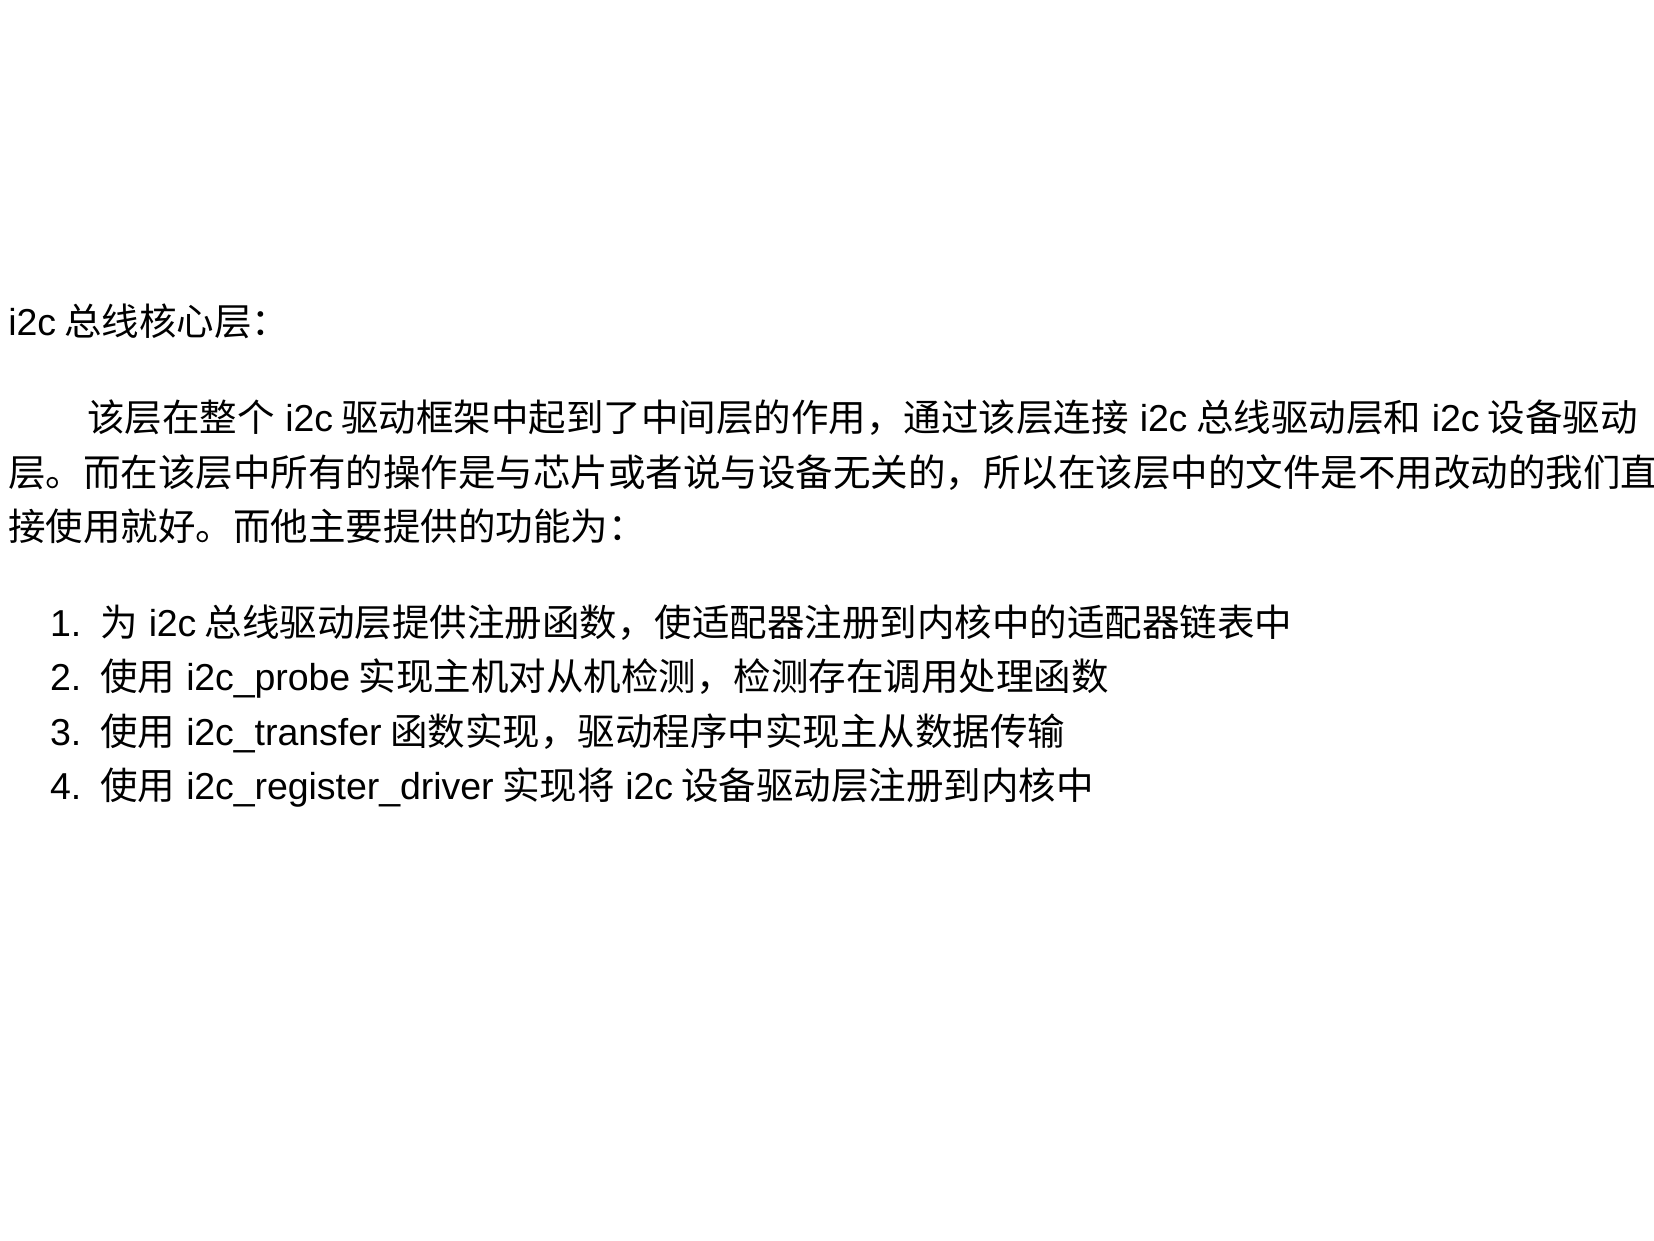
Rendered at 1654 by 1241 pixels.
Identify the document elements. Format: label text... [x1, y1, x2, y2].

text_box i2c总线核心层： 该层在整个i2c驱动框架中起到了中间层的作用，通过该层连接i2c总线驱动层和i2c设备驱动层。而在该层中所有的操作是与芯片或者说与设备无关的，所以在该层中的文件是不用改动的我们直接使用就好。而他主要提供的功能为： 1. 为i2c总线驱动层提供注册函数，使适配器注册到内核中的适配器链表中 2. 使用i2c_probe实现主机对从机检测，检测存在调用处理函数 3. 使用i2c_transfer函数实现，驱动程序中实现主从数据传输 4. 使用i2c_register_driver实现将i2c设备驱动层注册到内核中 [0, 284, 1654, 1218]
